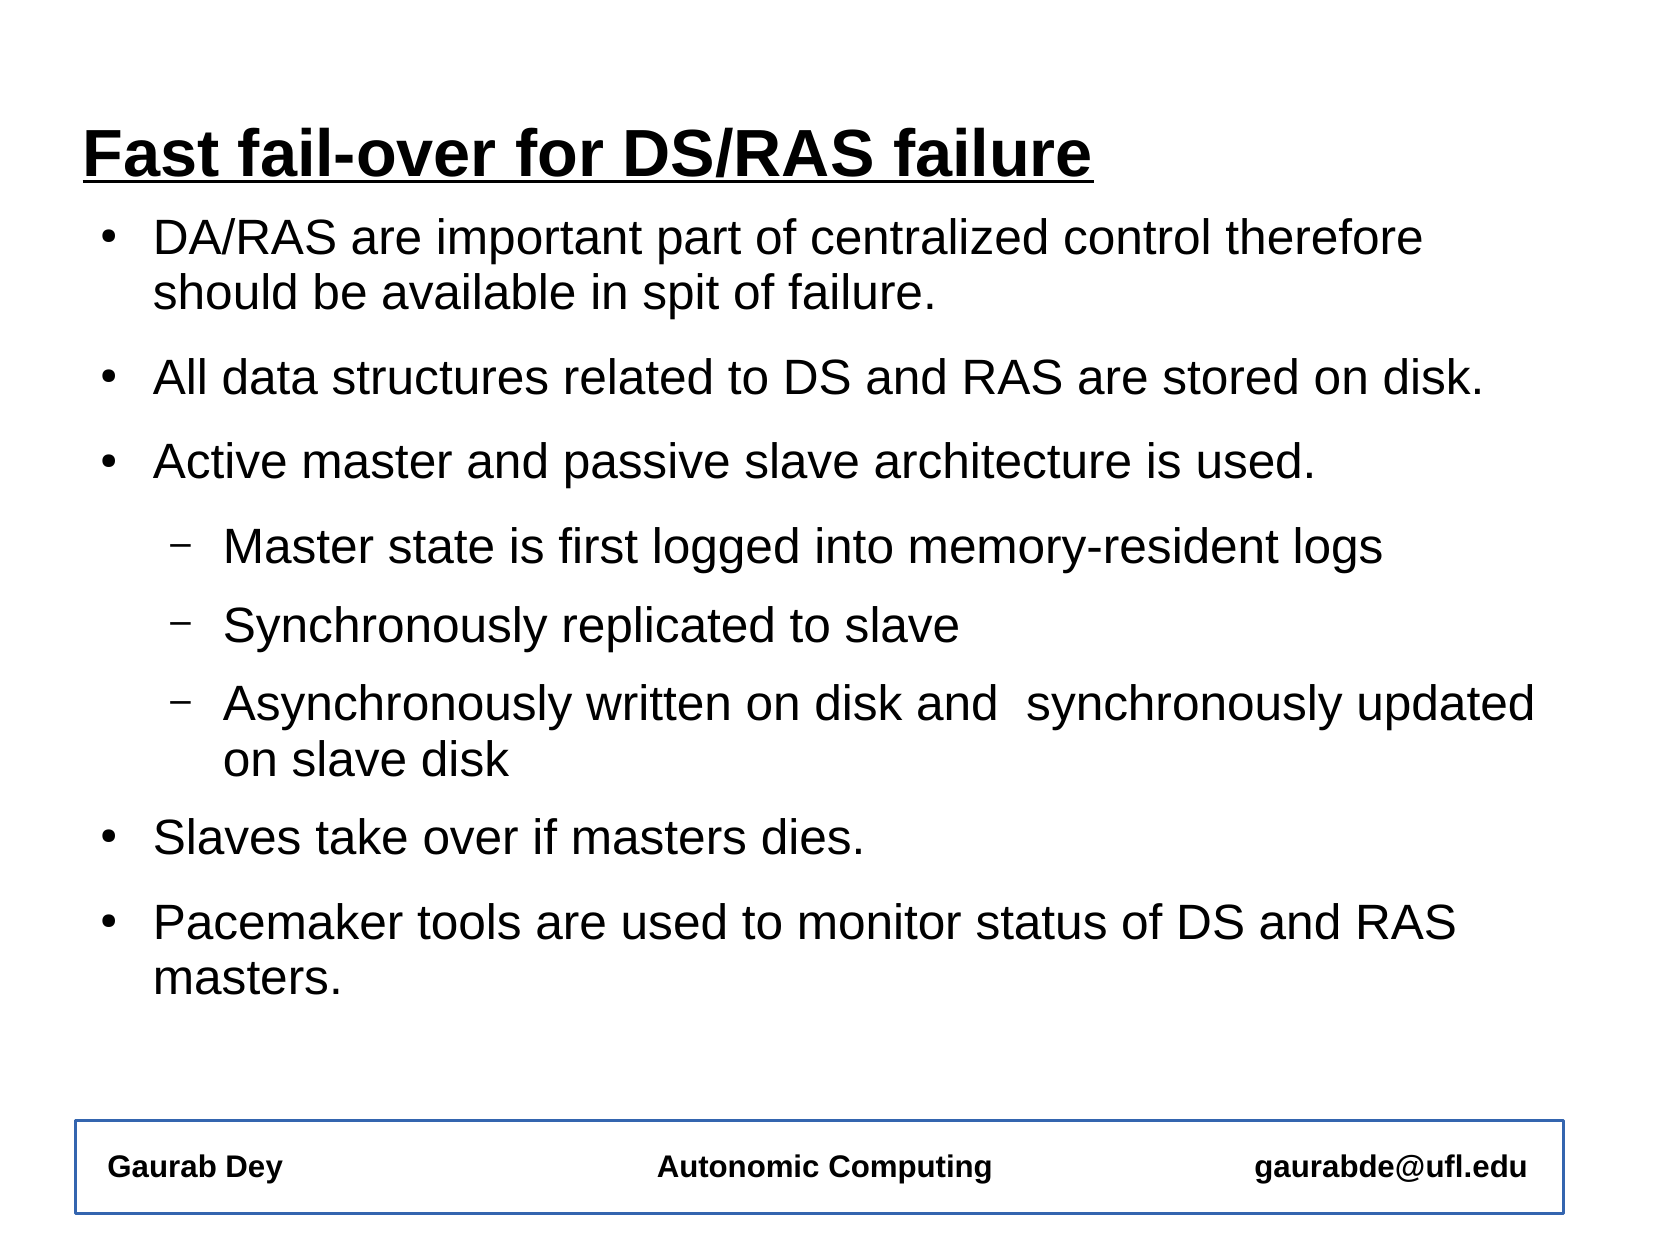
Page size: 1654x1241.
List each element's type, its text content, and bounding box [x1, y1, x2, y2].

title Fast fail-over for DS/RAS failure [82, 49, 1571, 210]
title Gaurab Dey Autonomic Computing gaurabde@ufl.edu [75, 1120, 1564, 1214]
list DA/RAS are important part of centralized control therefore should be available in spit of failure. All data structures related to DS and RAS are stored on disk. Active master and passive slave architecture is used. Master state is first logged into memory-resident logs Synchronously replicated to slave Asynchronously written on disk and synchronously updated on slave disk Slaves take over if masters dies. Pacemaker tools are used to monitor status of DS and RAS masters. [82, 210, 1571, 1010]
